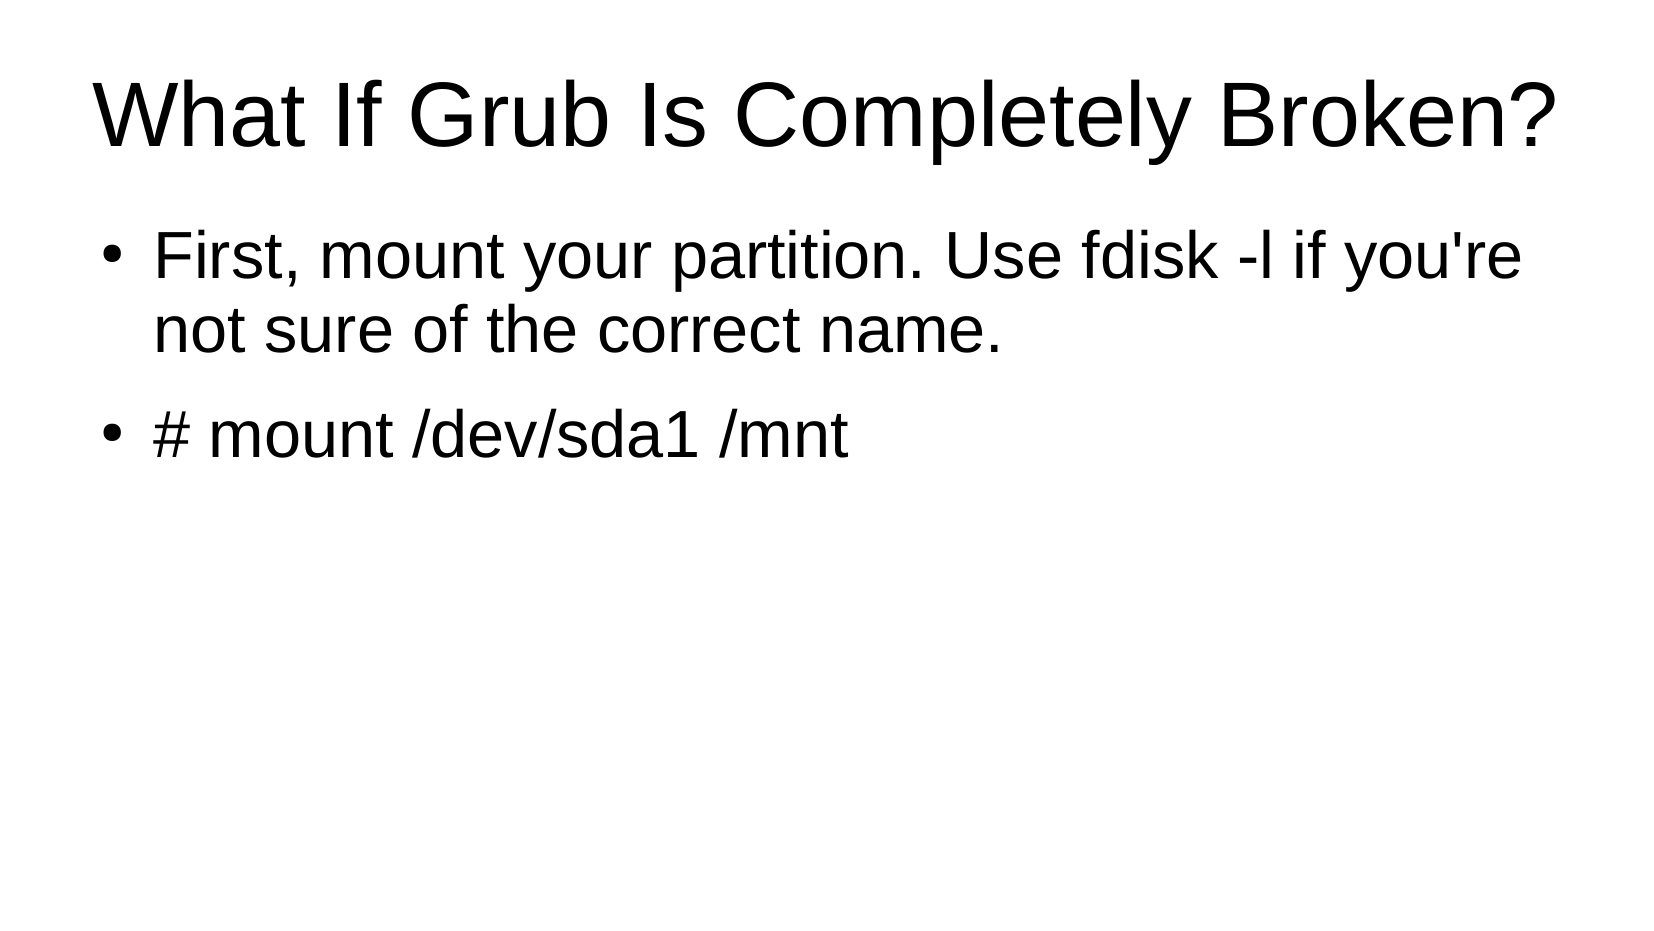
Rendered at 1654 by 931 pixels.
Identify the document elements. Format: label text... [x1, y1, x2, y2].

list First, mount your partition. Use fdisk -l if you're not sure of the correct name. # mount /dev/sda1 /mnt [82, 217, 1571, 758]
title What If Grub Is Completely Broken? [82, 37, 1571, 193]
